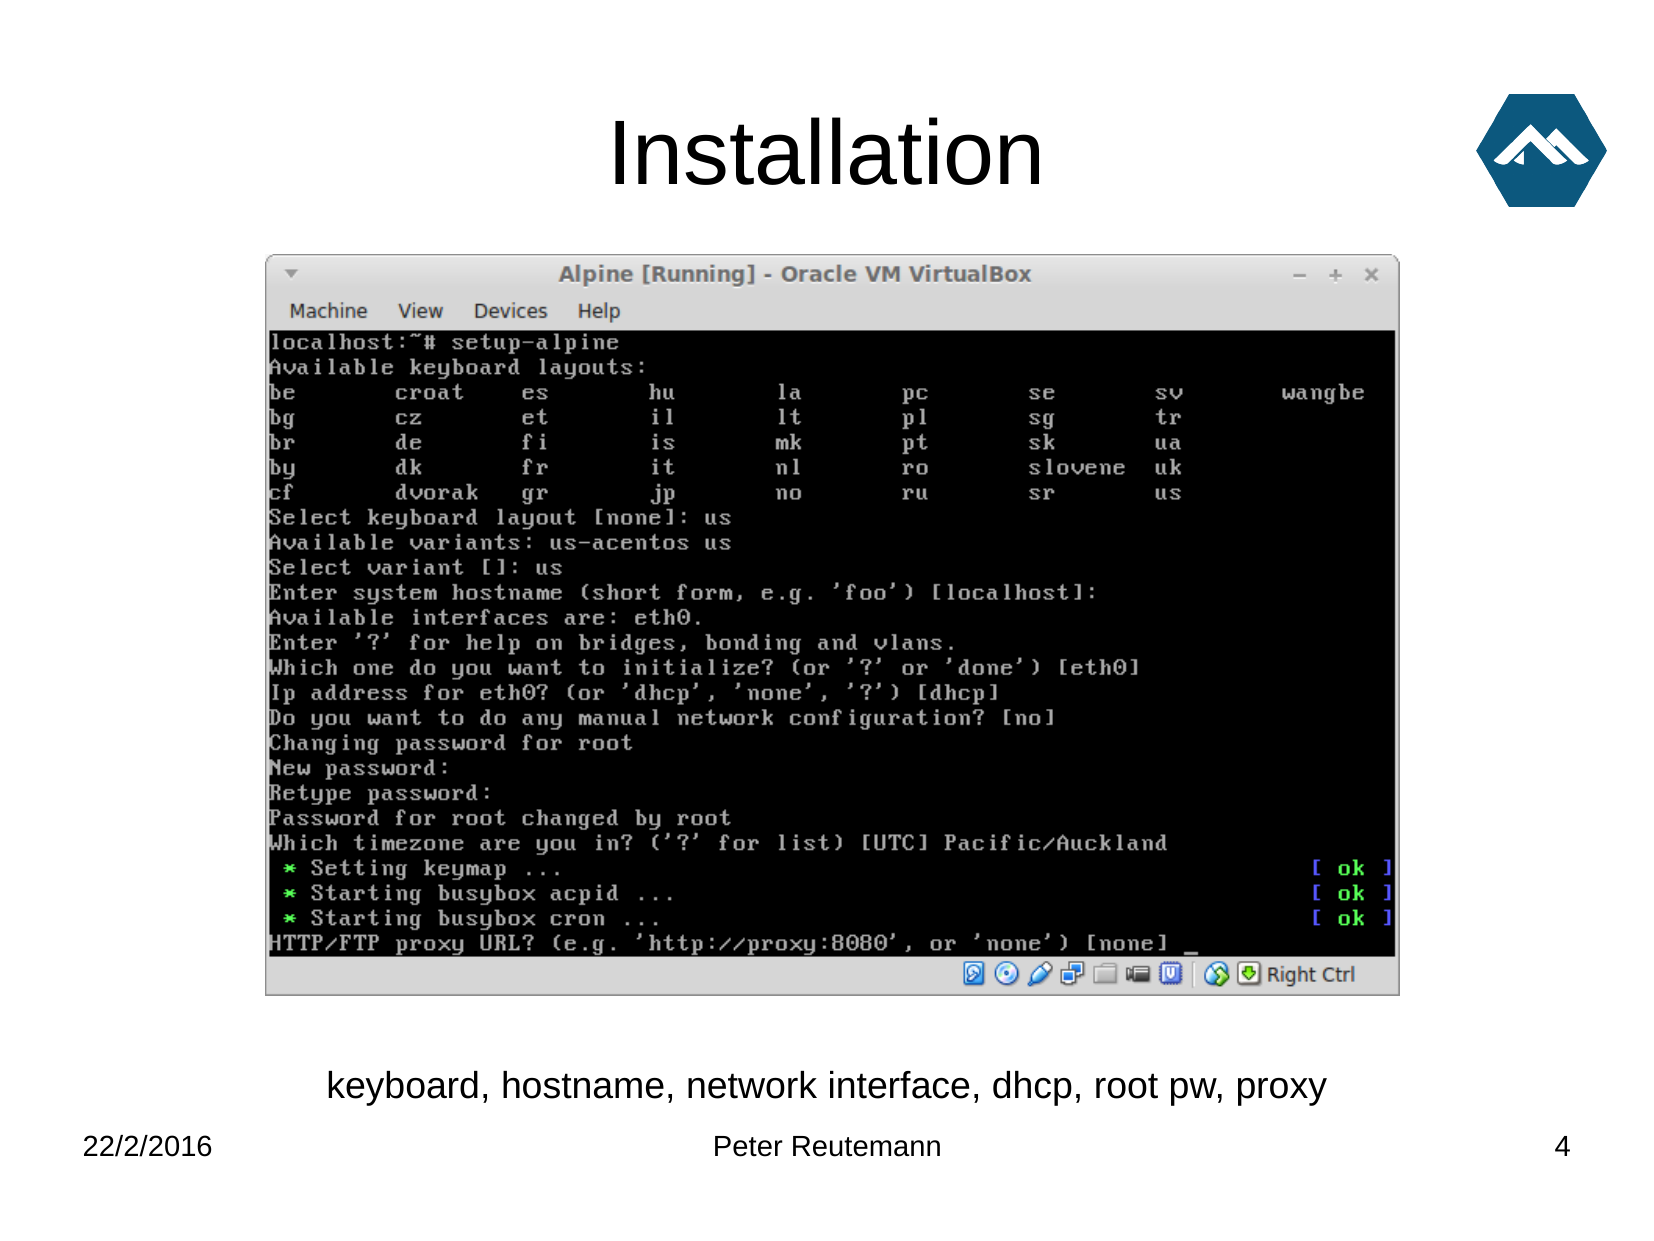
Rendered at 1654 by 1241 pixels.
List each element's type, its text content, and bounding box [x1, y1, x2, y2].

title Installation [82, 49, 1571, 257]
text_box keyboard, hostname, network interface, dhcp, root pw, proxy [224, 1057, 1430, 1156]
picture [1476, 94, 1607, 207]
picture [265, 254, 1400, 996]
